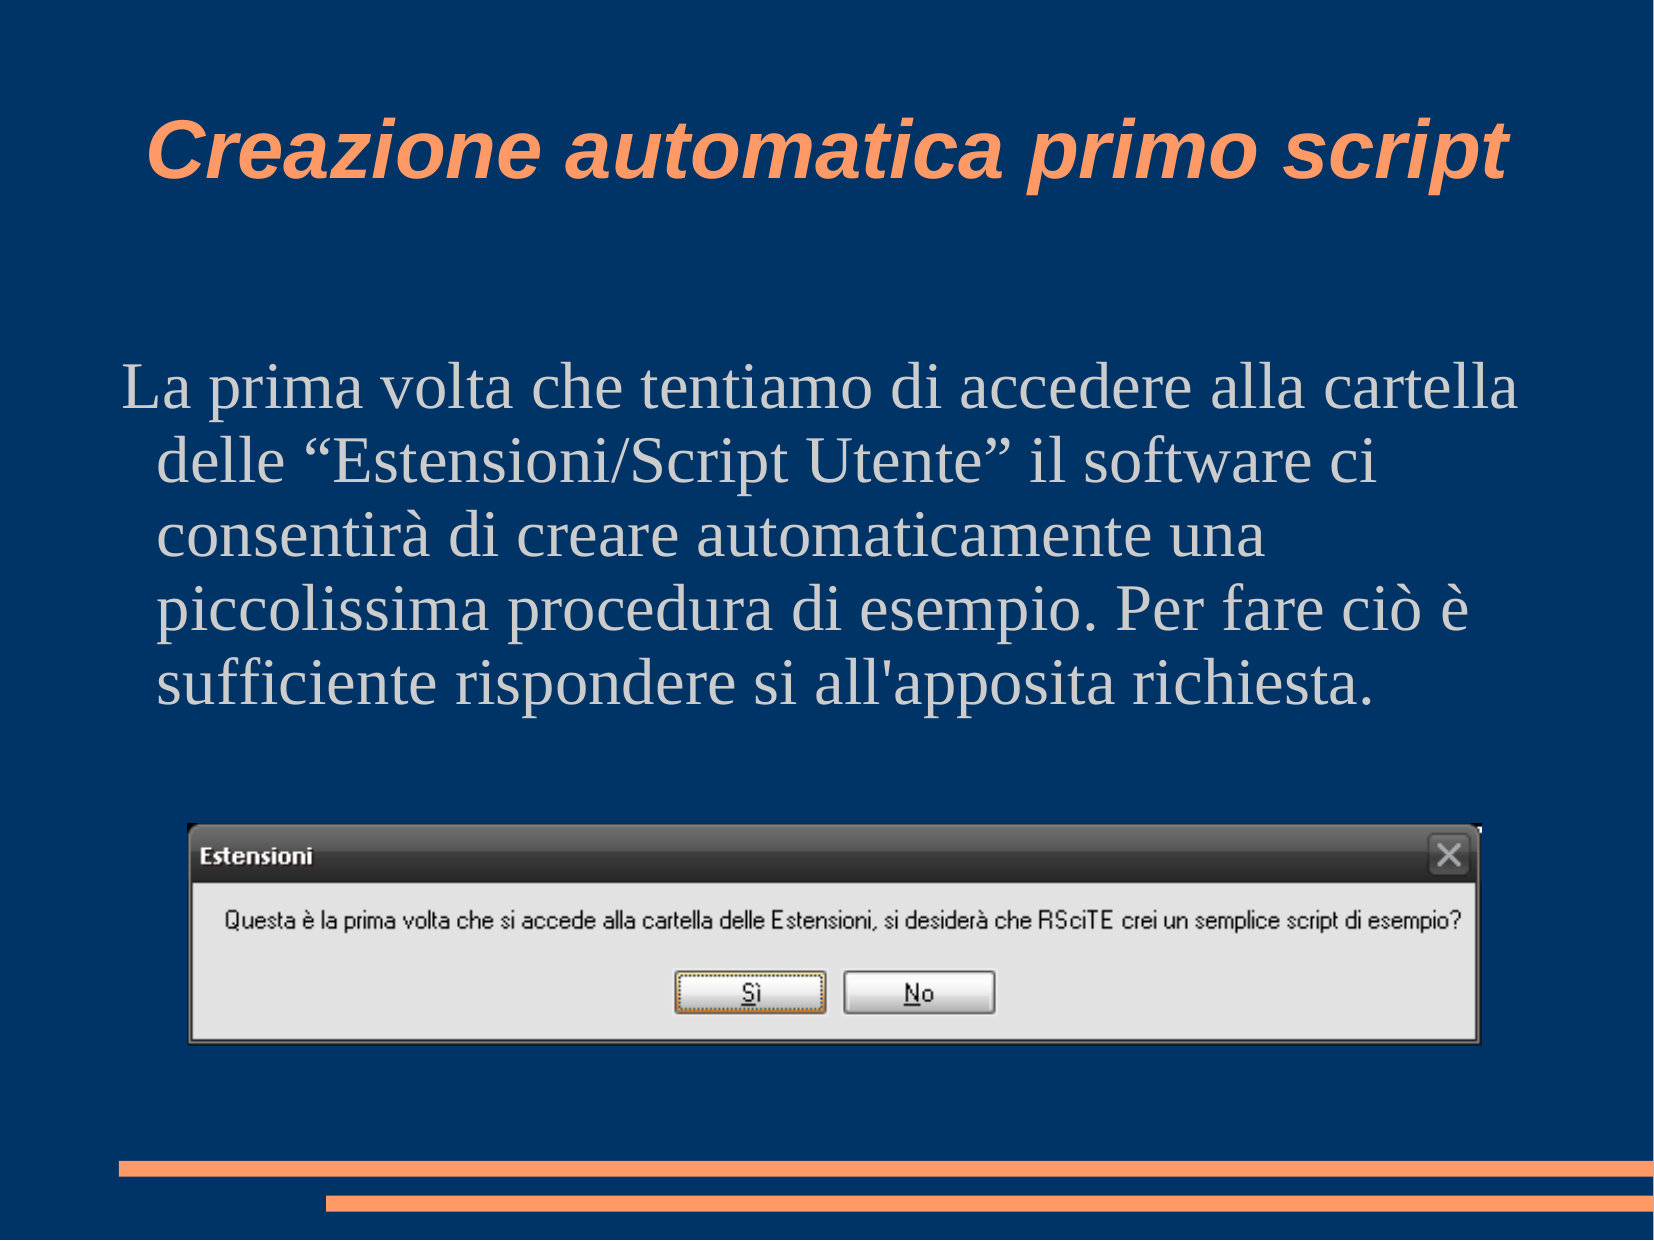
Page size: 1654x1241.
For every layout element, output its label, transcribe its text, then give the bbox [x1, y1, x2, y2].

title Creazione automatica primo script [121, 46, 1534, 254]
subtitle La prima volta che tentiamo di accedere alla cartella delle “Estensioni/Script Utente” il software ci consentirà di creare automaticamente una piccolissima procedura di esempio. Per fare ciò è sufficiente rispondere si all'apposita richiesta. [121, 329, 1561, 739]
picture [187, 823, 1482, 1047]
